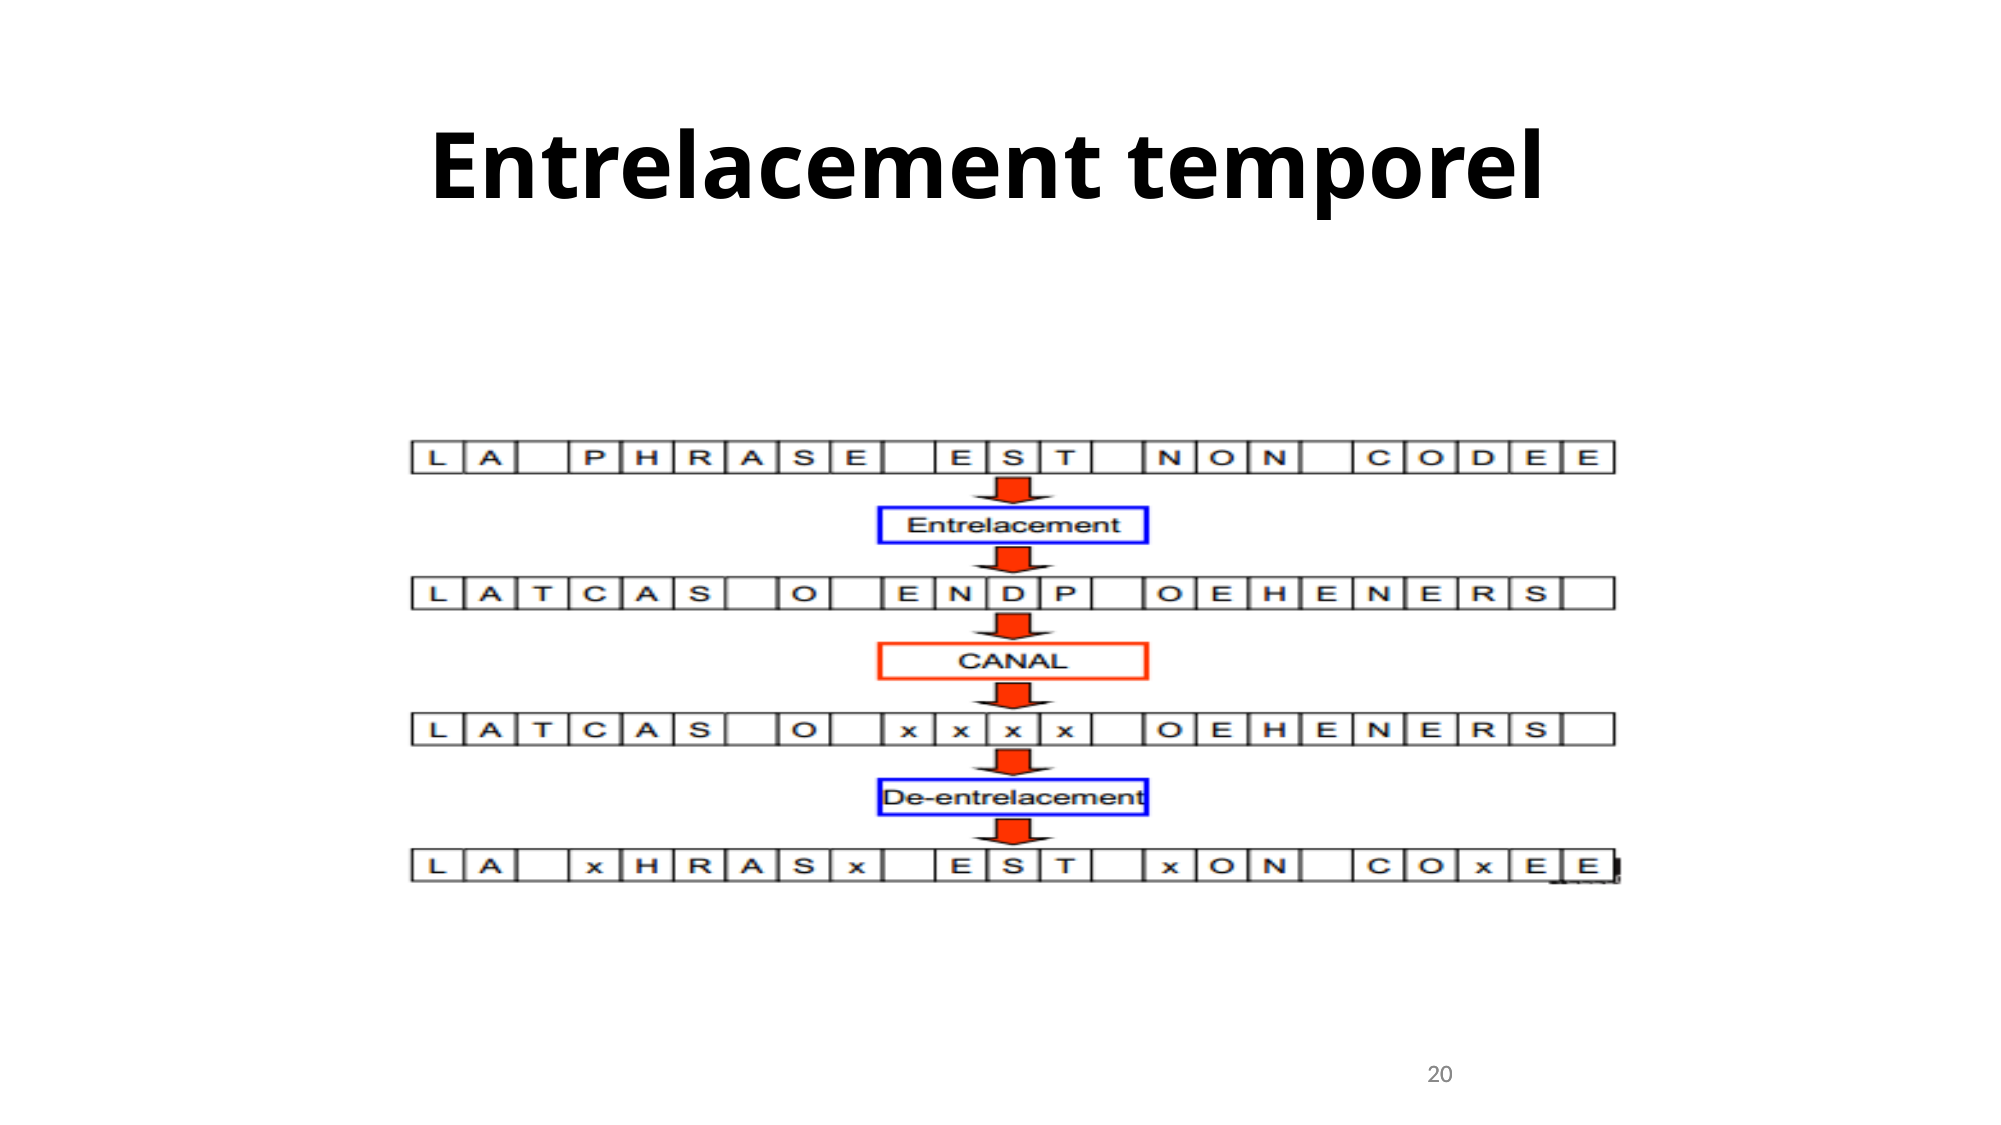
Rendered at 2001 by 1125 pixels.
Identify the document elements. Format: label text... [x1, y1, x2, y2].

text_box [1412, 1042, 1863, 1103]
picture [376, 434, 1624, 886]
title Entrelacement temporel [137, 59, 1863, 278]
